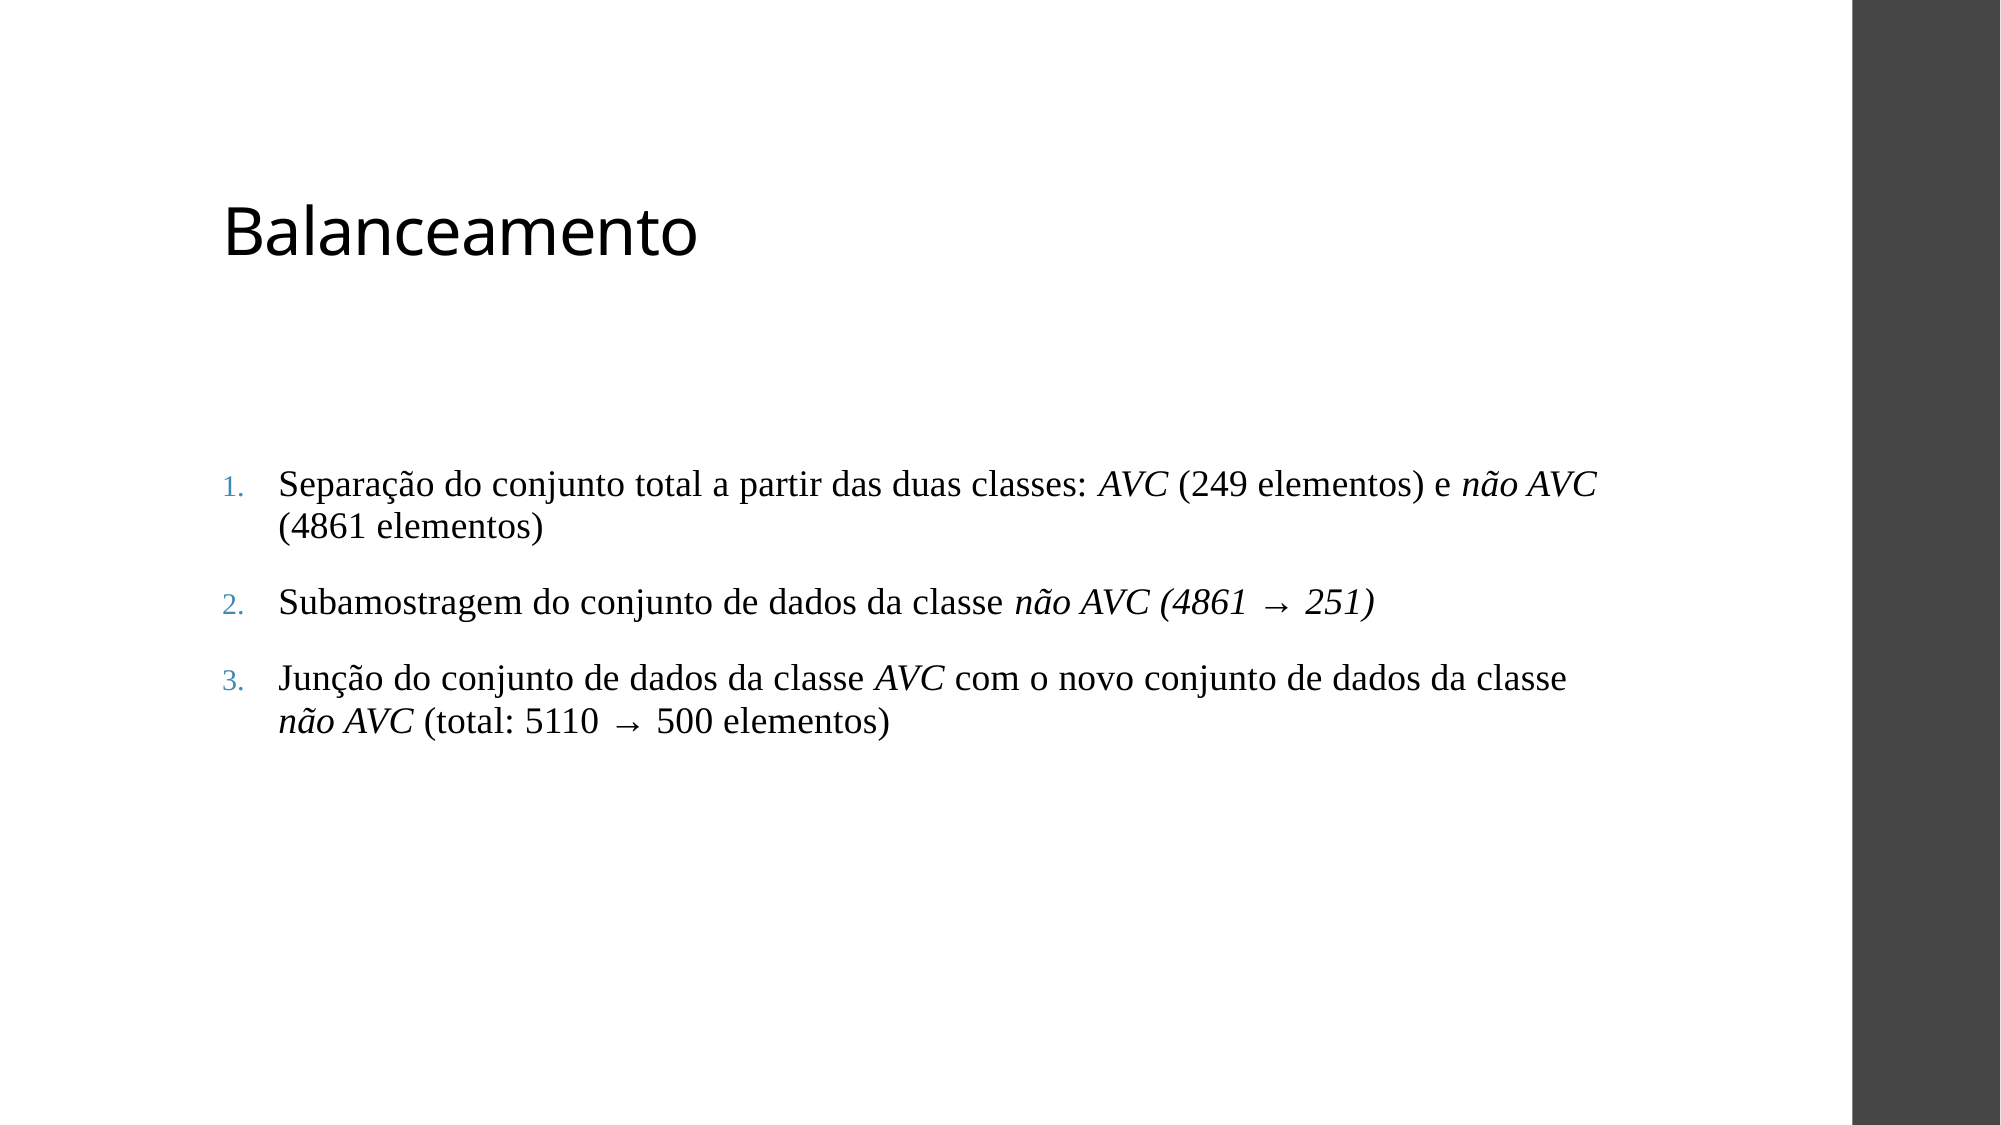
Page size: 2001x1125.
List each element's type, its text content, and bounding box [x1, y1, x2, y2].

title Balanceamento [206, 60, 1797, 278]
list Separação do conjunto total a partir das duas classes: AVC (249 elementos) e não AVC (4861 elementos) Subamostragem do conjunto de dados da classe não AVC (4861 → 251) Junção do conjunto de dados da classe AVC com o novo conjunto de dados da classe não AVC (total: 5110 → 500 elementos) [206, 299, 1617, 1014]
